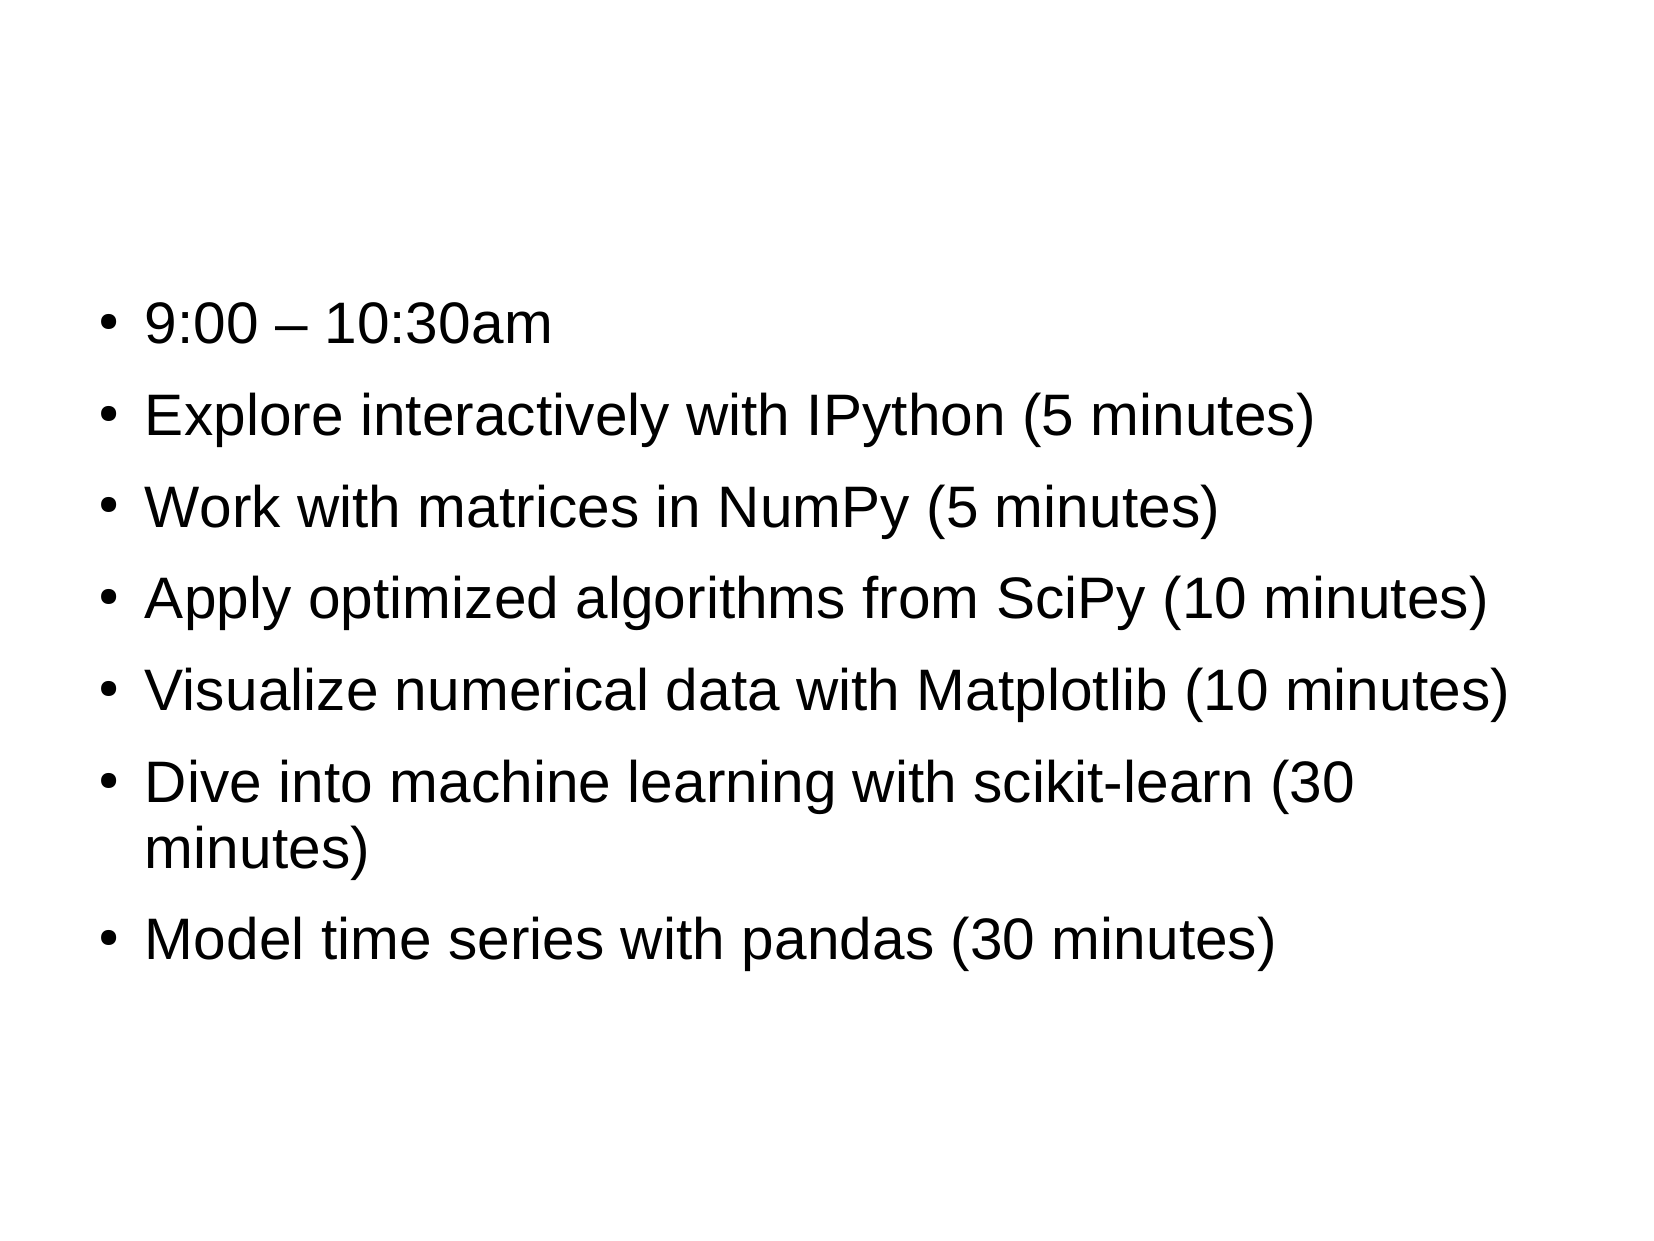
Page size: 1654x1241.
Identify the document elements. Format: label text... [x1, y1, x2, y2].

list 9:00 – 10:30am Explore interactively with IPython (5 minutes) Work with matrices in NumPy (5 minutes) Apply optimized algorithms from SciPy (10 minutes) Visualize numerical data with Matplotlib (10 minutes) Dive into machine learning with scikit-learn (30 minutes) Model time series with pandas (30 minutes) [82, 290, 1538, 1010]
